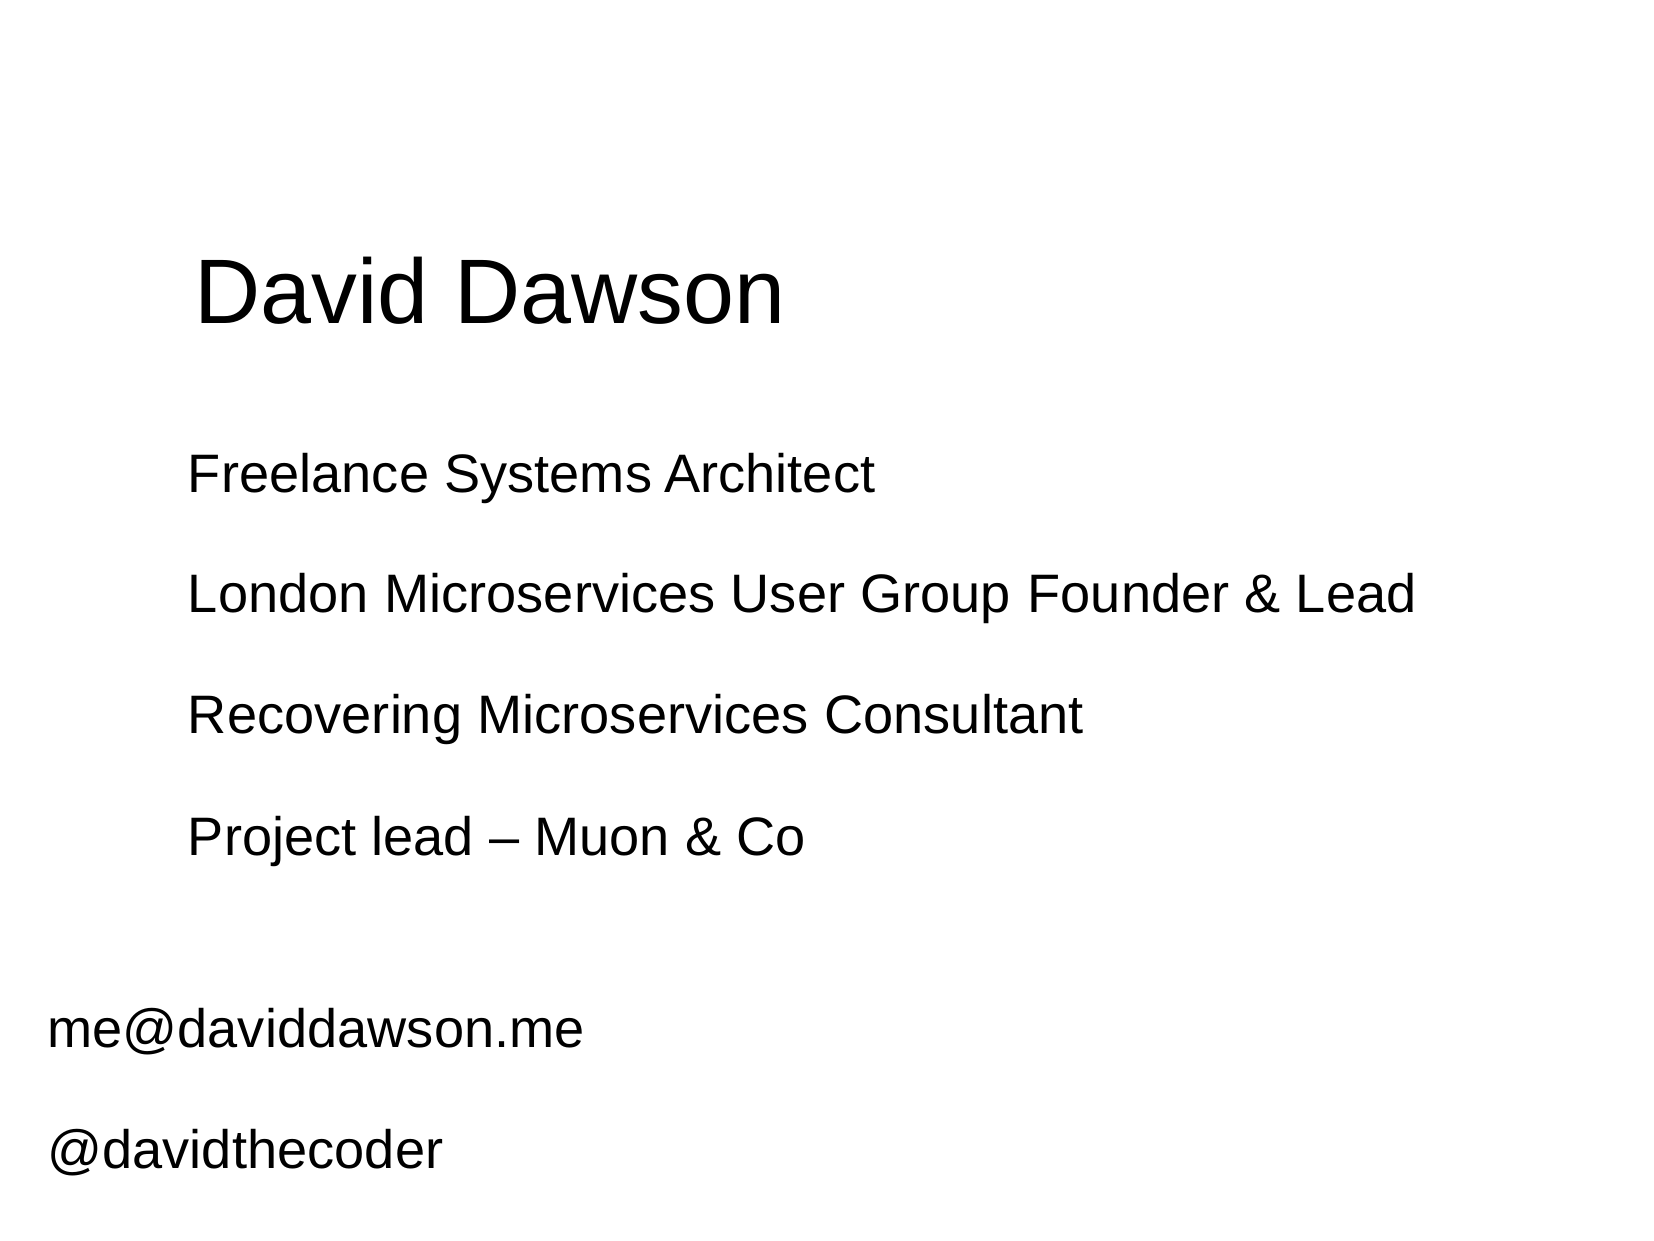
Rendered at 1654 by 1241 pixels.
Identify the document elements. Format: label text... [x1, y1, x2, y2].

text_box Freelance Systems Architect London Microservices User Group Founder & Lead Recovering Microservices Consultant Project lead – Muon & Co [187, 442, 1447, 867]
title me@daviddawson.me @davidthecoder [47, 968, 945, 1211]
title David Dawson [94, 170, 886, 414]
